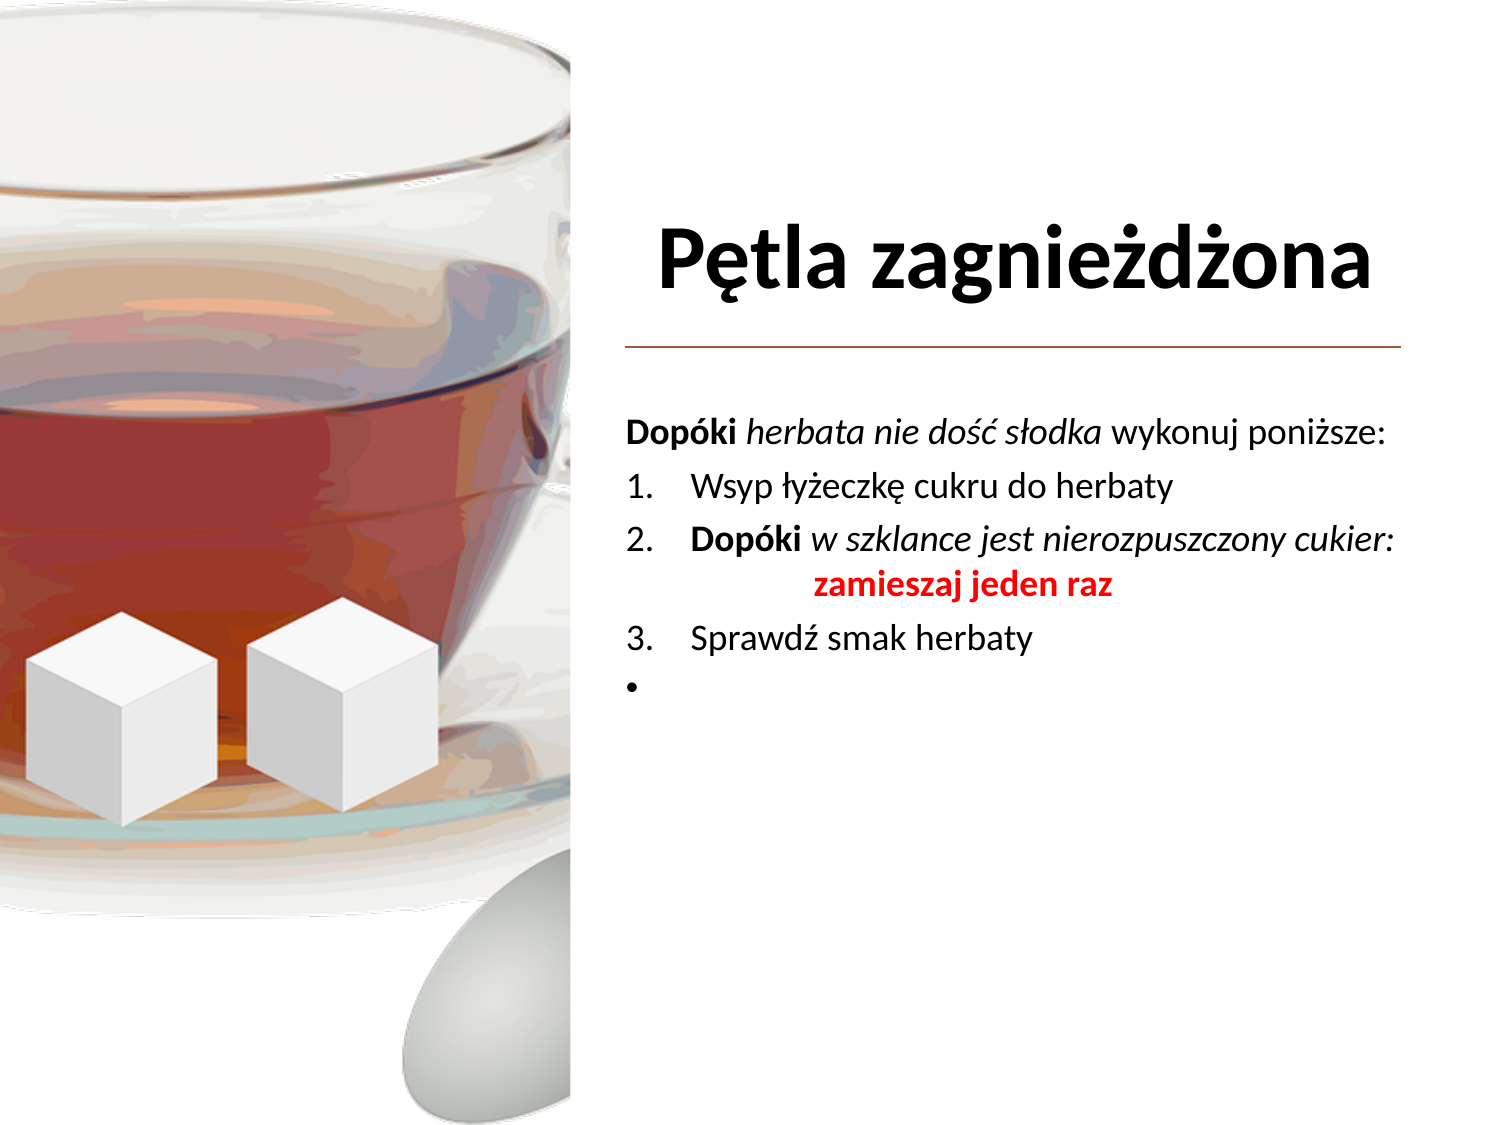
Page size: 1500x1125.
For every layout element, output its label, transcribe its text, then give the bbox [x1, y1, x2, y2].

picture [0, 0, 571, 1125]
title Pętla zagnieżdżona [610, 103, 1422, 315]
list Dopóki herbata nie dość słodka wykonuj poniższe: Wsyp łyżeczkę cukru do herbaty Dopóki w szklance jest nierozpuszczony cukier: zamieszaj jeden raz Sprawdź smak herbaty [610, 399, 1422, 1021]
